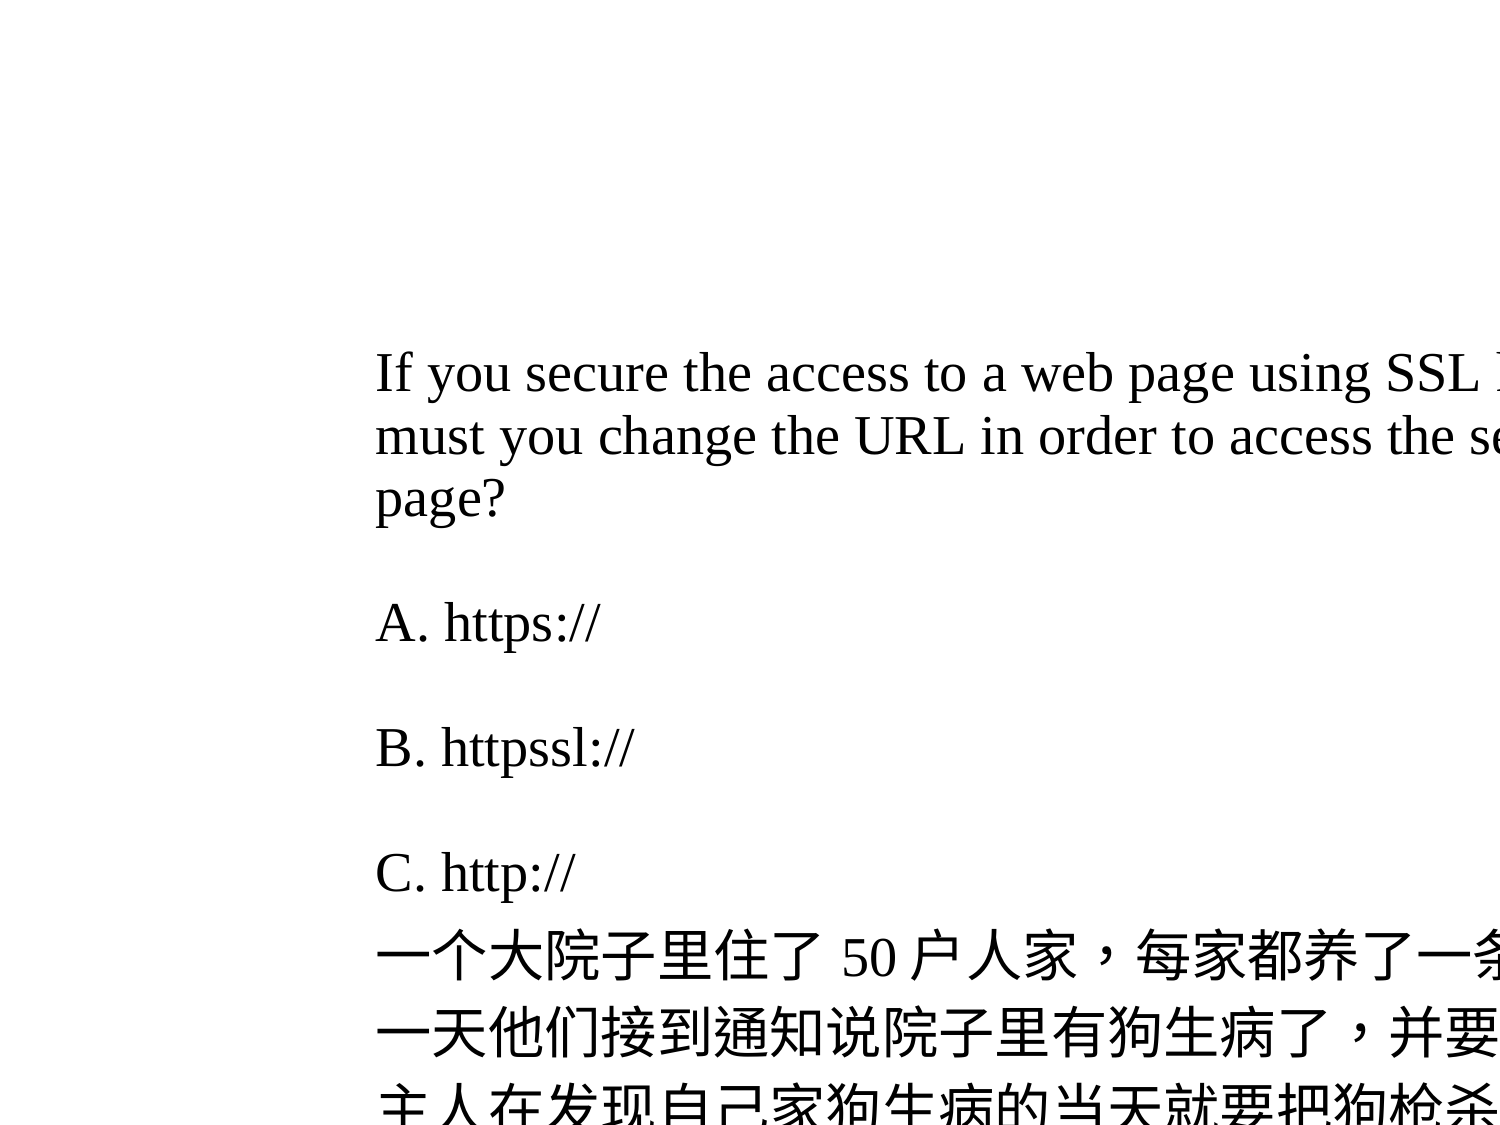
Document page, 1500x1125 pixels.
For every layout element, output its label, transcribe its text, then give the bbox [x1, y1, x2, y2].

text_box If you secure the access to a web page using SSL how must you change the URL in order to access the secured page? A. https:// B. httpssl:// C. http:// 一个大院子里住了50户人家，每家都养了一条狗，有一天他们接到通知说院子里有狗生病了，并要求所有主人在发现自己家狗生病的当天就要把狗枪杀掉。然而所有主人和他们的狗都不能够离开自己的房子，主人与主人之间也不能通过任何方式进行沟通，他们能做的只是通过窗户观察别人家的狗是否生病从而判断自己的狗病否。（就是说，每个主人只能看出其他49家的狗是不是生病，单独看自己的狗是看不出来的） 第一天没有枪声，第二天还是没有枪声，第三天传出一阵枪声，问有多少条狗被枪杀。 [360, 333, 1500, 1125]
